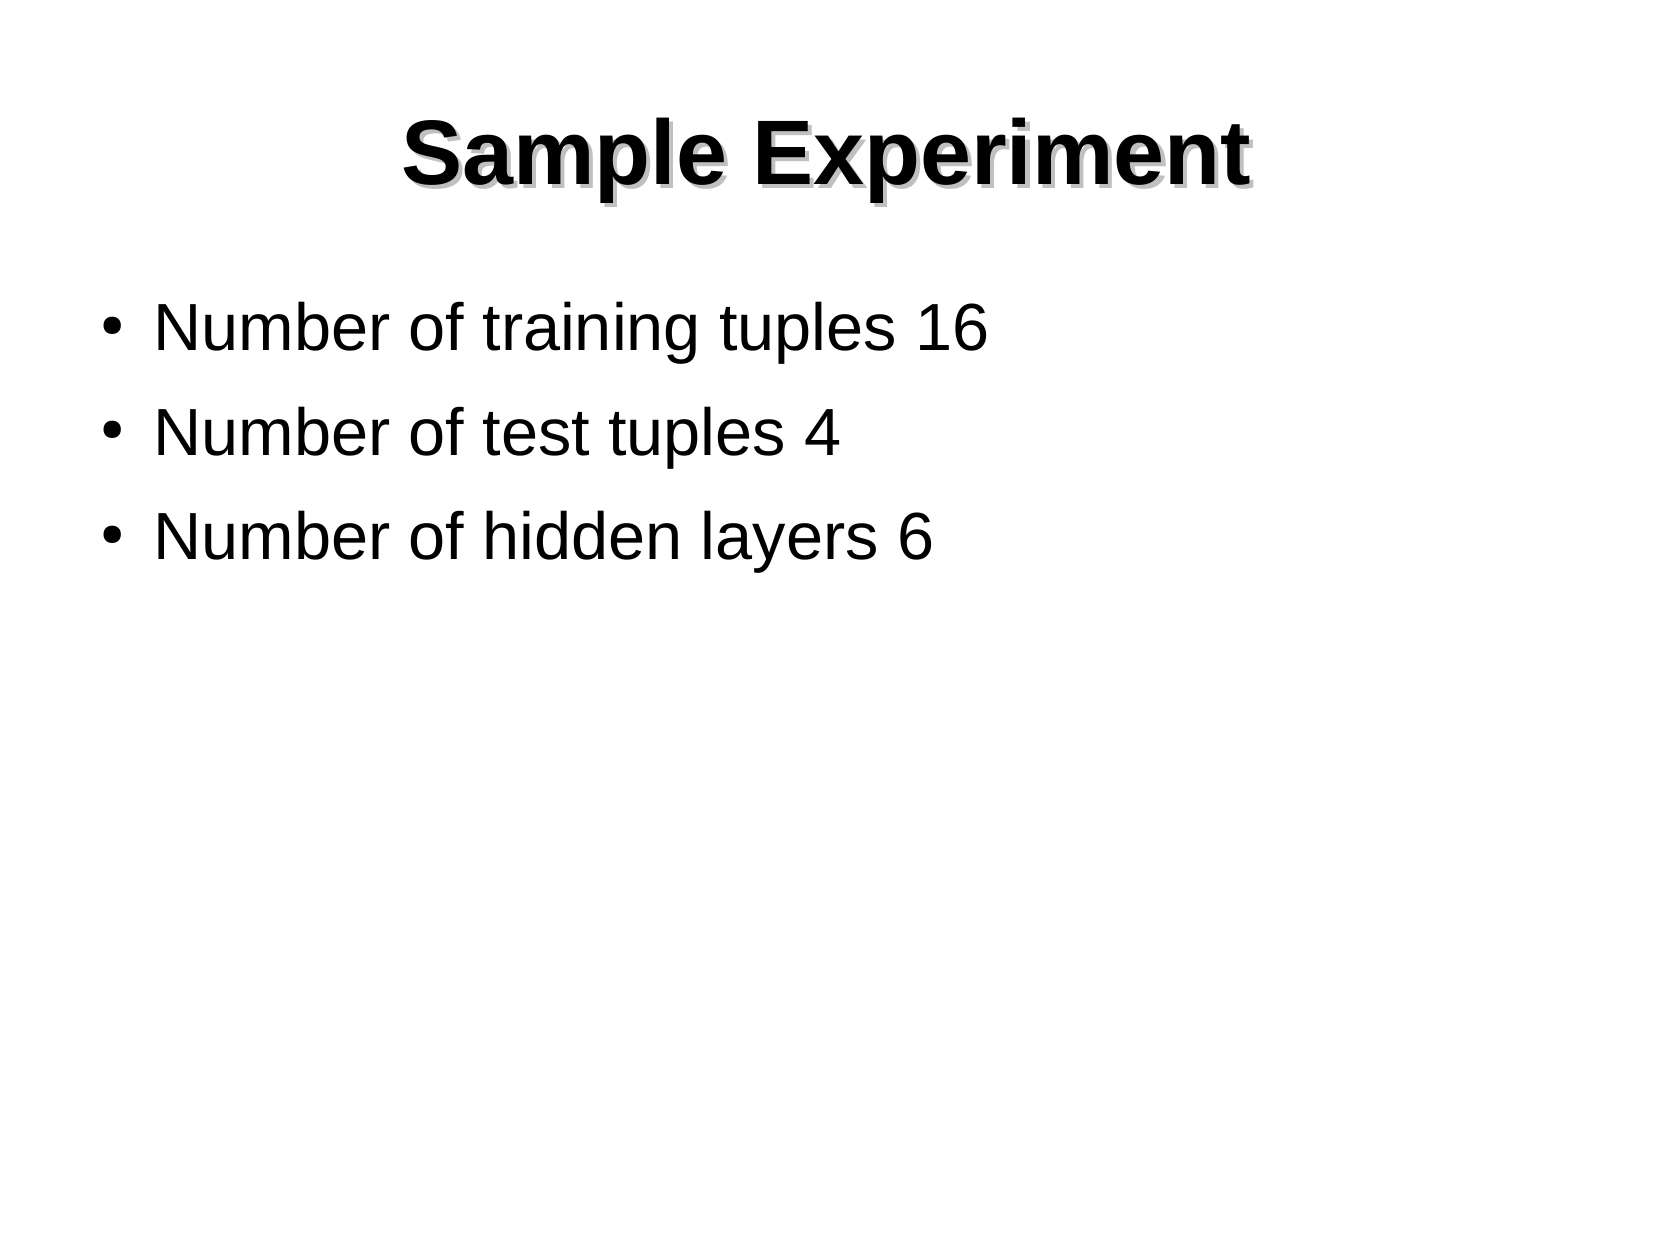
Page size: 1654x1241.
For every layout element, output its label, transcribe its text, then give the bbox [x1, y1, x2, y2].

title Sample Experiment [82, 49, 1571, 257]
list Number of training tuples 16 Number of test tuples 4 Number of hidden layers 6 [82, 290, 1571, 1010]
